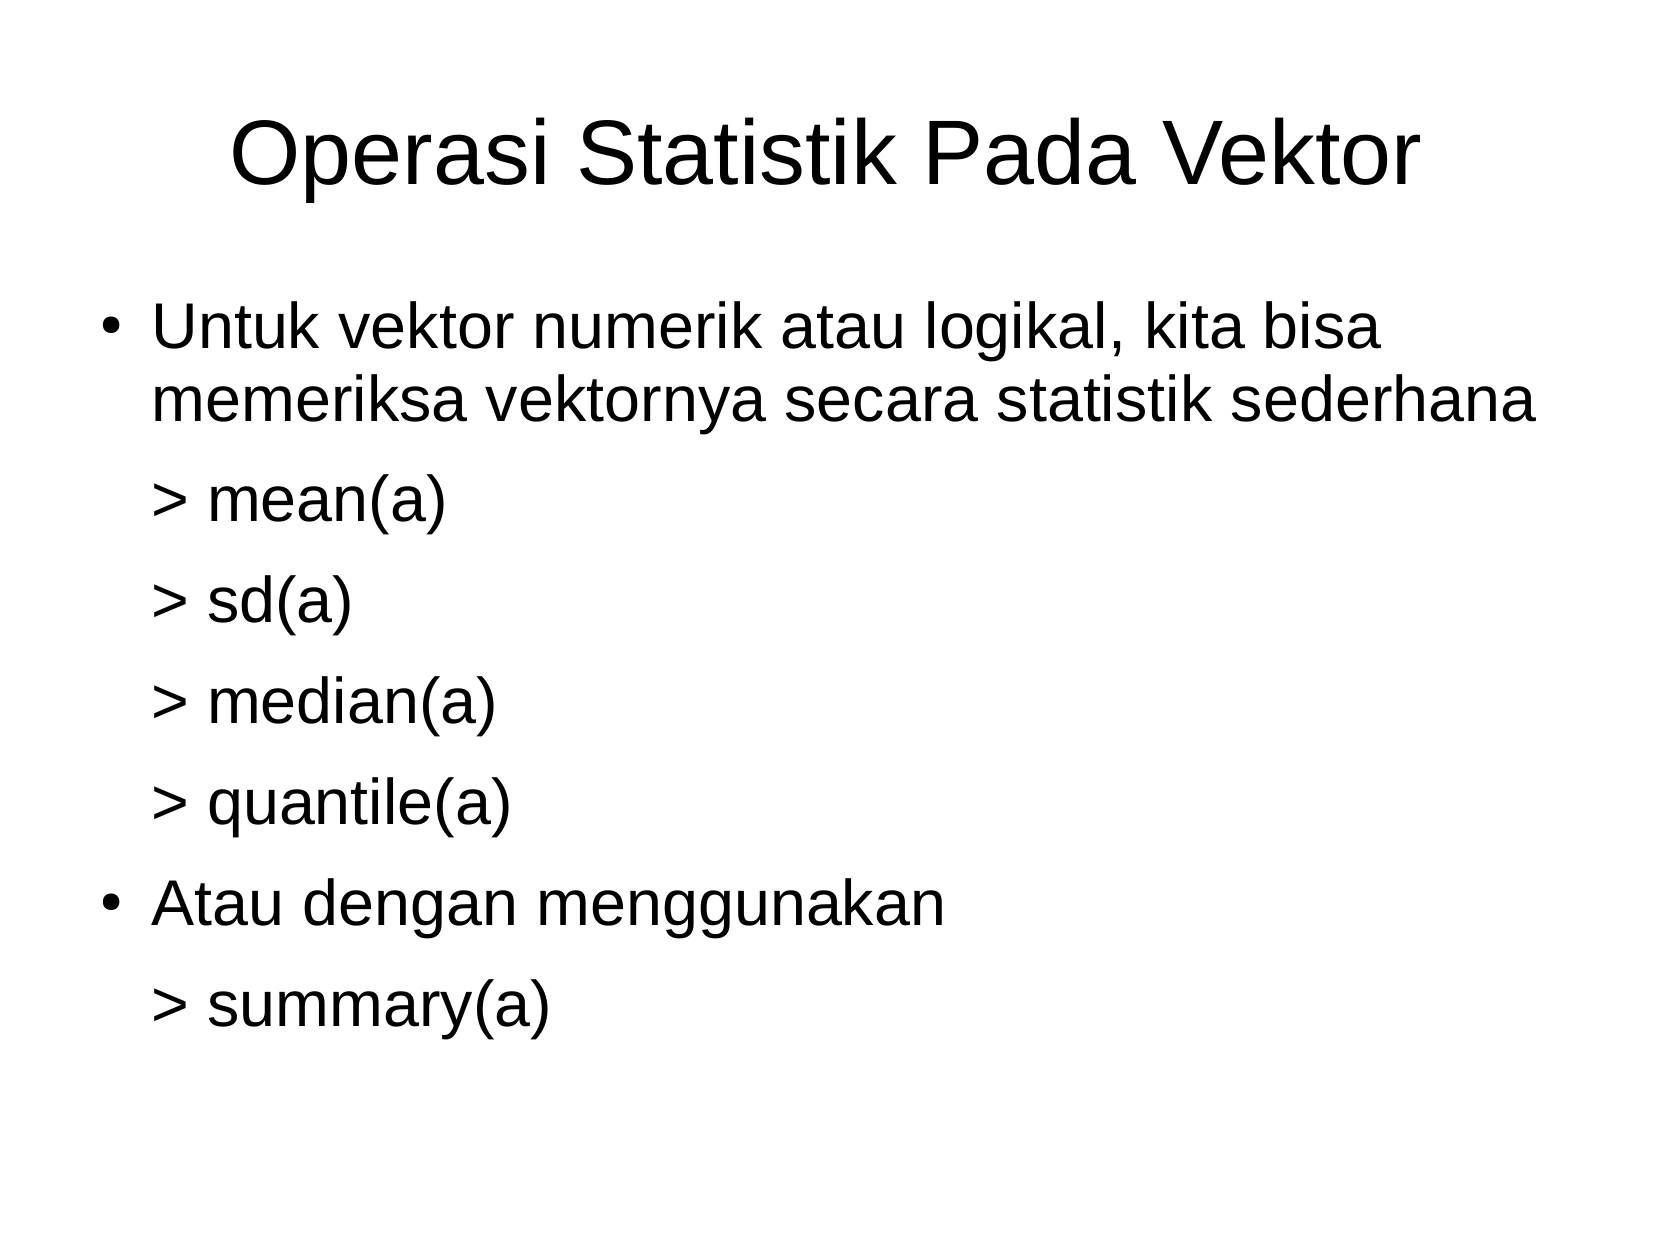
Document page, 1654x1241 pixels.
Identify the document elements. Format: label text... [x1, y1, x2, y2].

title Operasi Statistik Pada Vektor [82, 49, 1571, 257]
list Untuk vektor numerik atau logikal, kita bisa memeriksa vektornya secara statistik sederhana > mean(a) > sd(a) > median(a) > quantile(a) Atau dengan menggunakan > summary(a) [82, 290, 1571, 1096]
